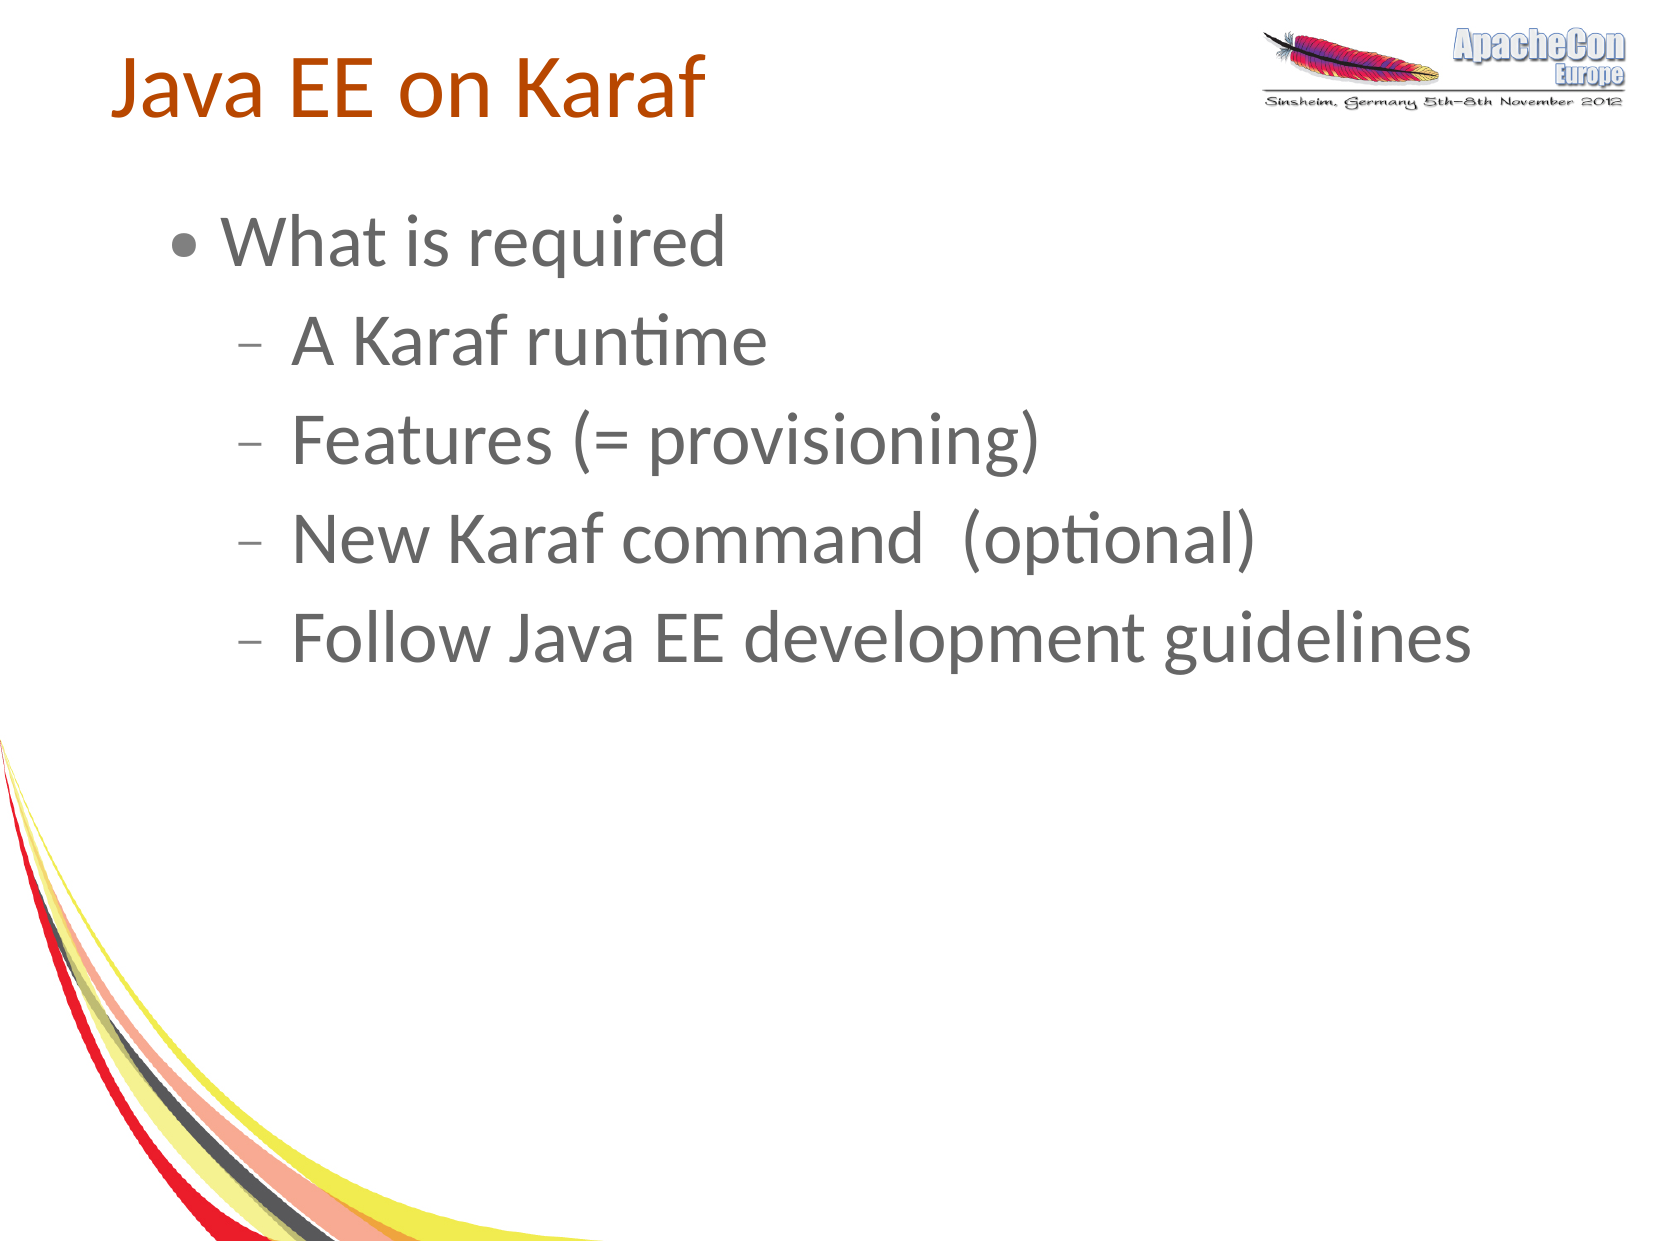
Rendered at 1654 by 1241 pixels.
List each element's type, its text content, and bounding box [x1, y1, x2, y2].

list What is required A Karaf runtime Features (= provisioning) New Karaf command (optional) Follow Java EE development guidelines [150, 210, 1591, 1126]
title Java EE on Karaf [51, 38, 1411, 151]
picture [0, 0, 1654, 1241]
